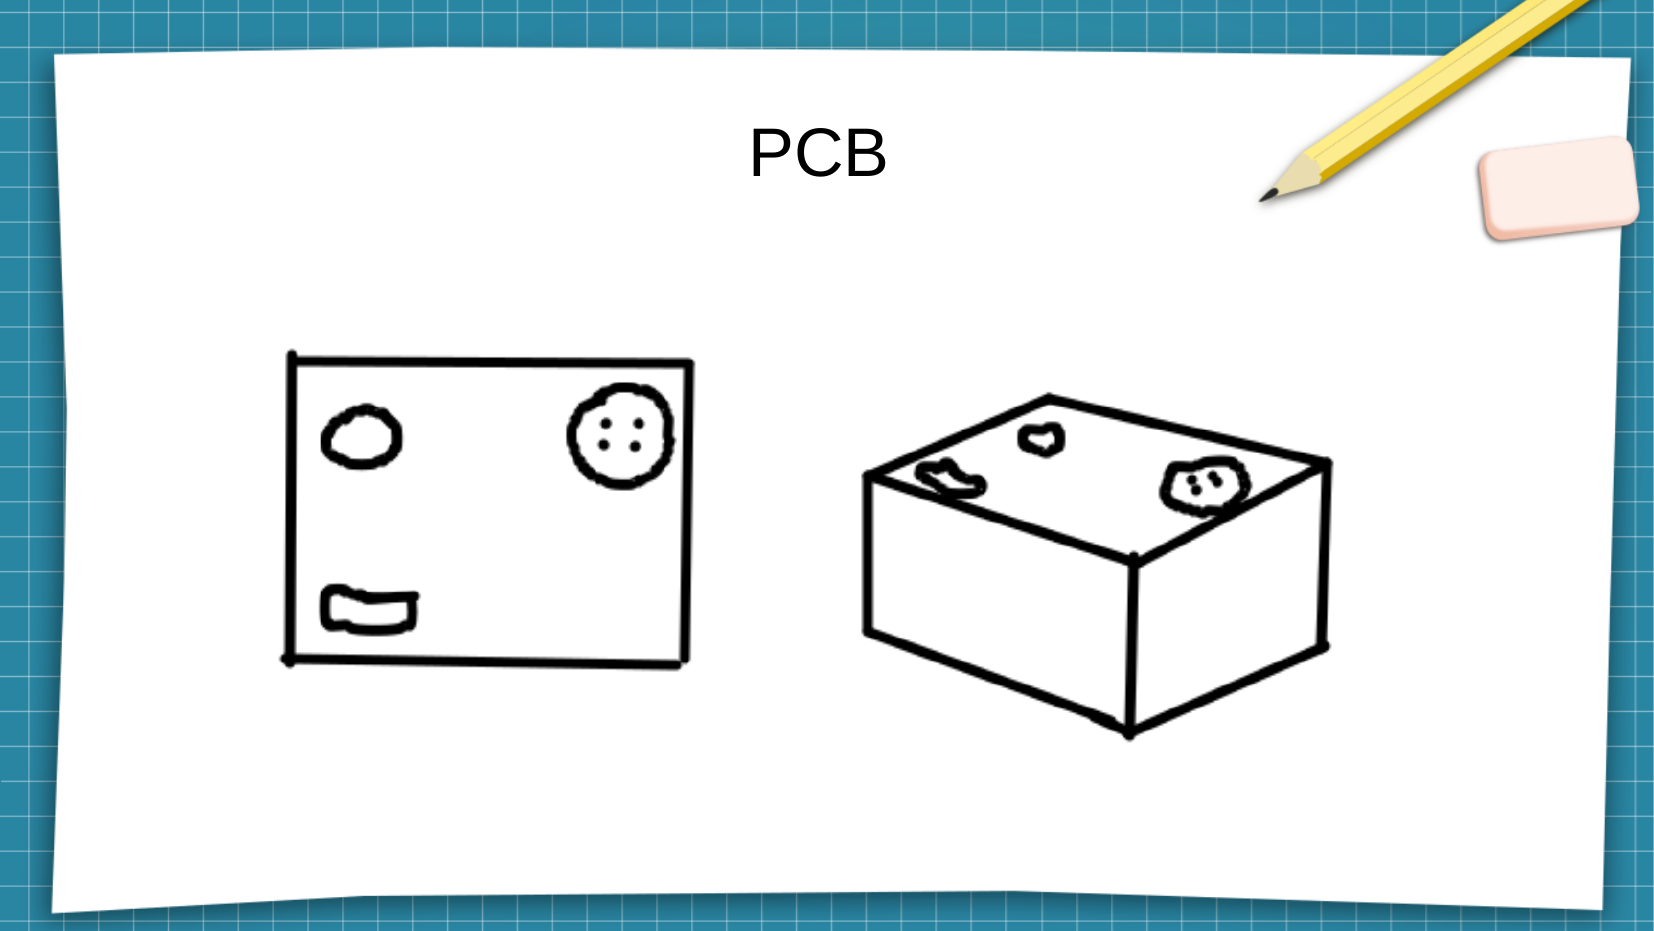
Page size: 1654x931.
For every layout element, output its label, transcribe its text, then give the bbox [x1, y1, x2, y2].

picture [0, 0, 1654, 931]
title PCB [75, 75, 1564, 231]
